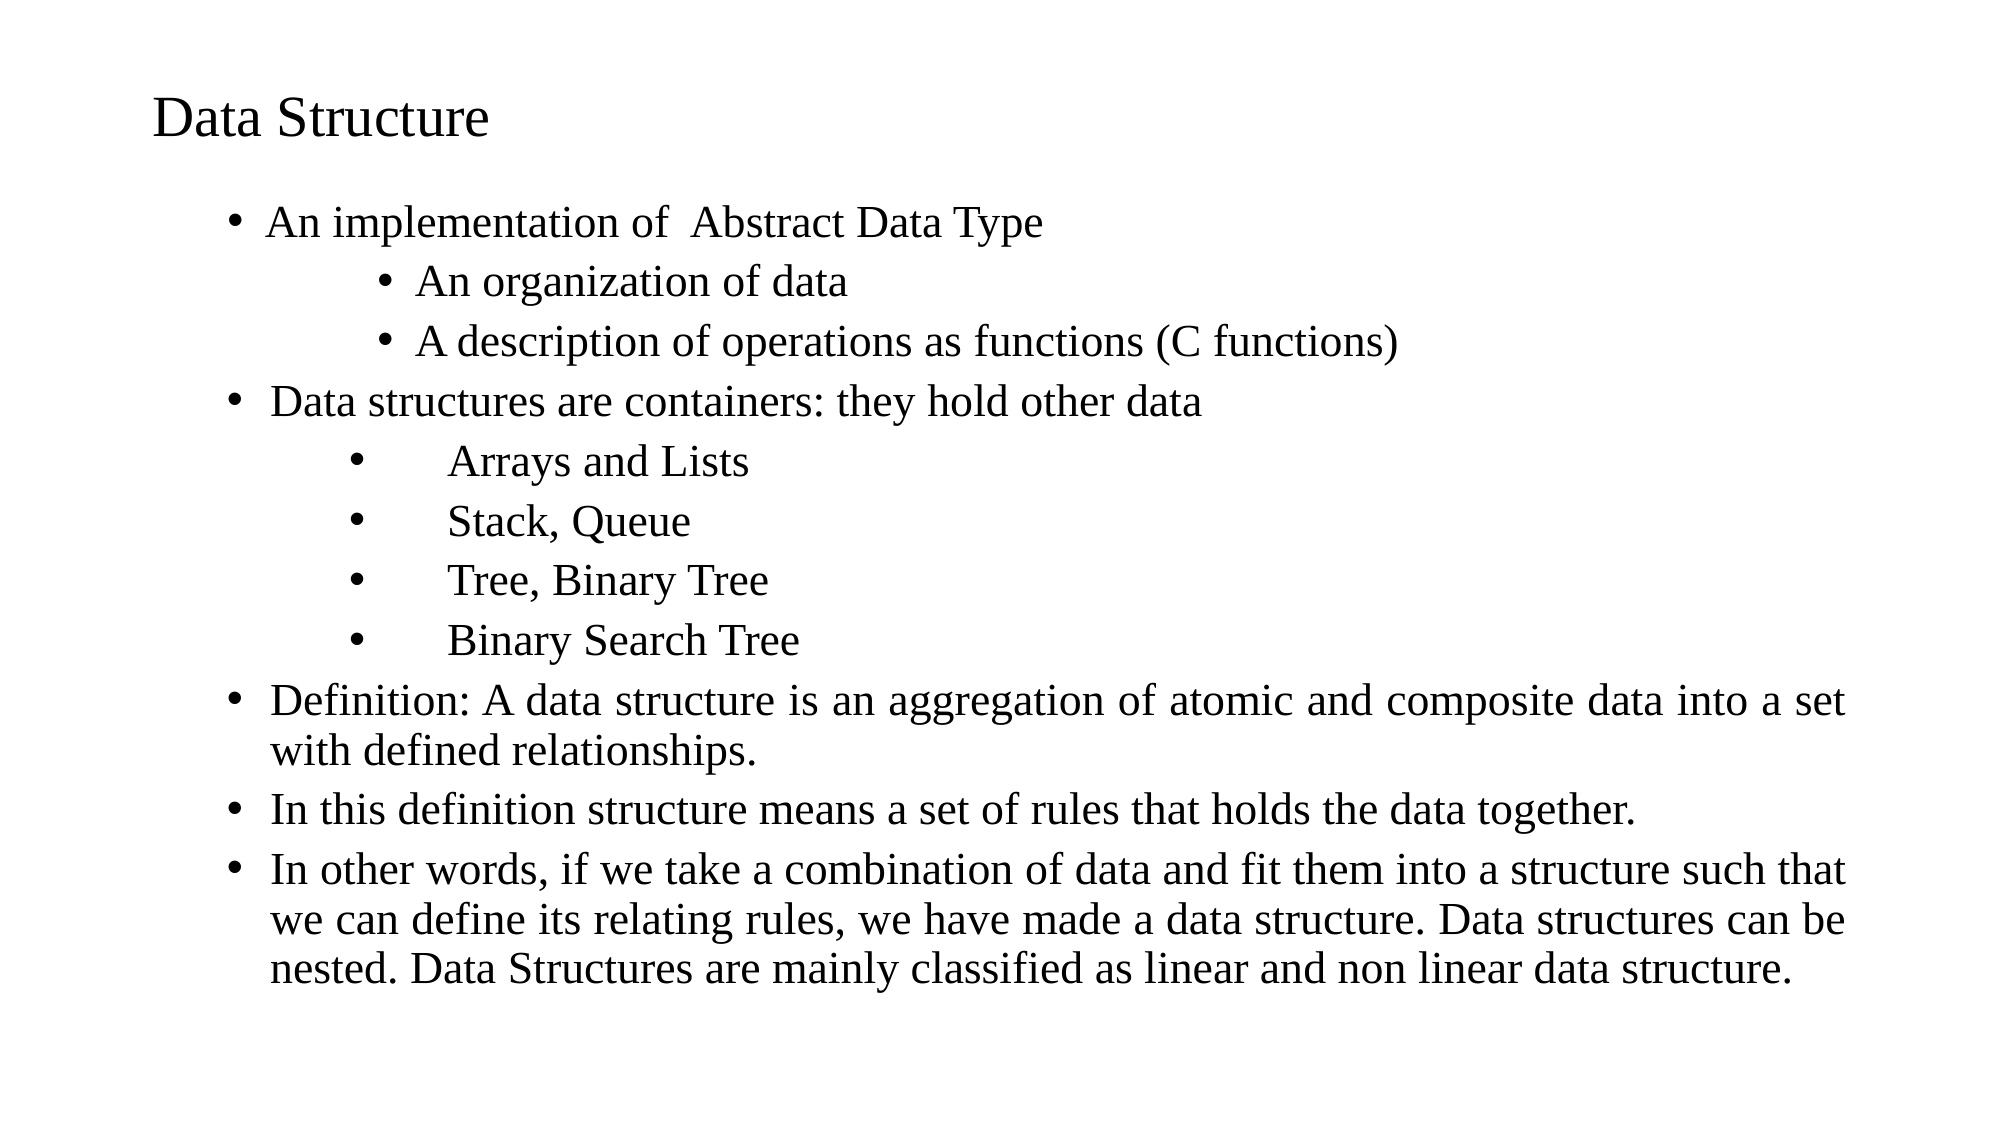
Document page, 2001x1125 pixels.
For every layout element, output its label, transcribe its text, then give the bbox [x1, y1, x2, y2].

list An implementation of Abstract Data Type An organization of data A description of operations as functions (C functions) Data structures are containers: they hold other data Arrays and Lists Stack, Queue Tree, Binary Tree Binary Search Tree Definition: A data structure is an aggregation of atomic and composite data into a set with defined relationships. In this definition structure means a set of rules that holds the data together. In other words, if we take a combination of data and fit them into a structure such that we can define its relating rules, we have made a data structure. Data structures can be nested. Data Structures are mainly classified as linear and non linear data structure. [137, 189, 1863, 1087]
title Data Structure [137, 59, 1863, 175]
